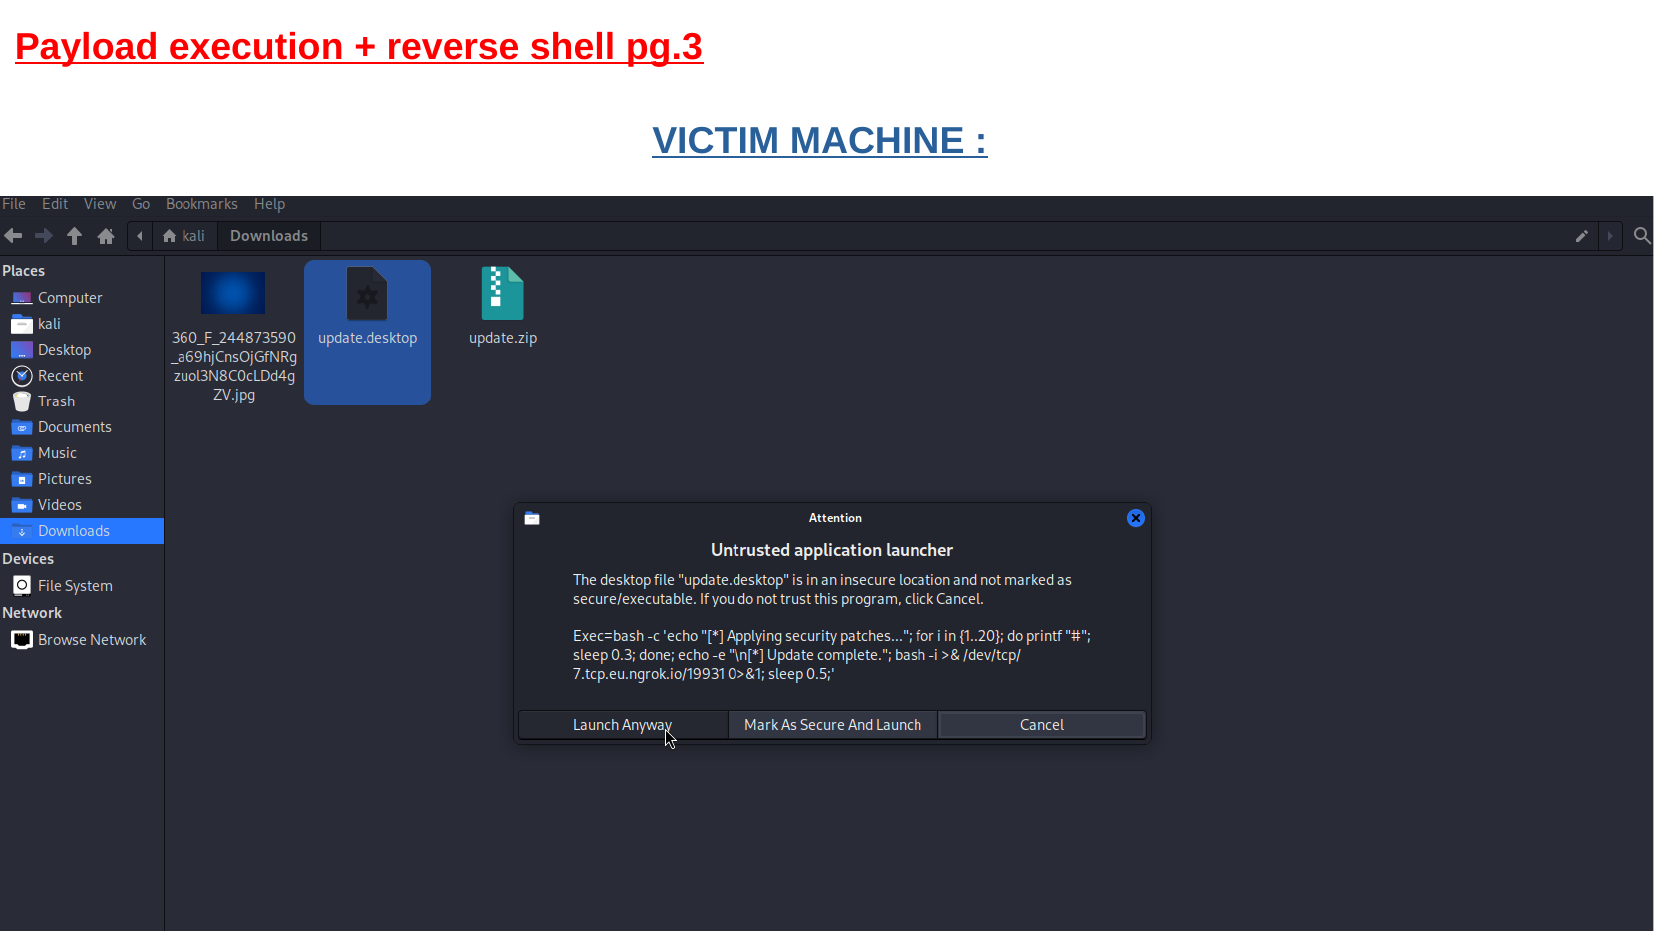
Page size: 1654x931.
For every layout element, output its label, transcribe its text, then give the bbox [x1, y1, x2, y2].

text_box Payload execution + reverse shell pg.3 [0, 18, 863, 113]
picture [0, 196, 1654, 931]
text_box VICTIM MACHINE : [637, 112, 1501, 196]
